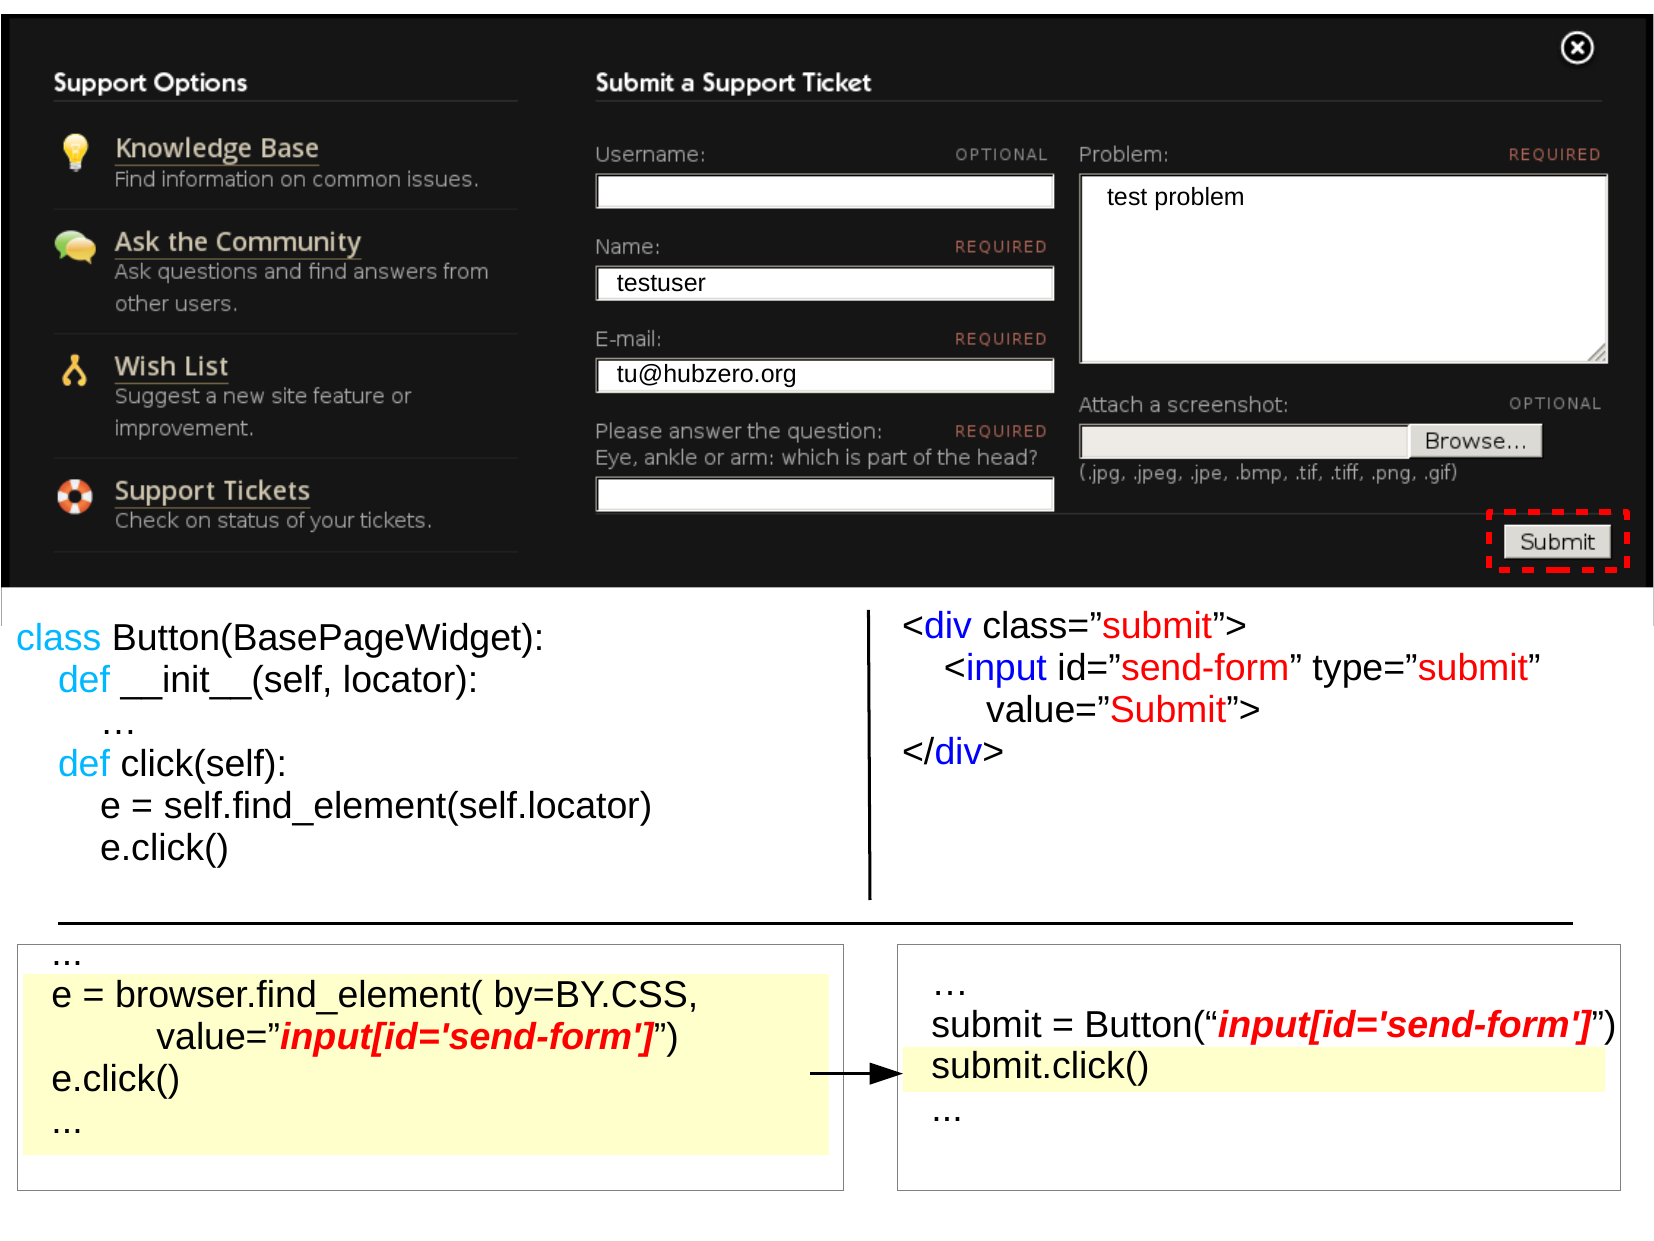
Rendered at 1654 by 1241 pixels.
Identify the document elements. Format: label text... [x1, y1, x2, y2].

text_box tu@hubzero.org [602, 352, 812, 395]
text_box <div class=”submit”> <input id=”send-form” type=”submit” value=”Submit”> </div> [887, 597, 1555, 781]
text_box [1, 587, 1654, 1212]
text_box testuser [602, 260, 722, 304]
text_box … submit = Button(“input[id='send-form']”) submit.click() ... [916, 953, 1636, 1137]
picture [1, 14, 1654, 587]
text_box test problem [1092, 175, 1261, 218]
text_box ... e = browser.find_element( by=BY.CSS, value=”input[id='send-form']”) e.click() ... [36, 924, 844, 1149]
text_box class Button(BasePageWidget): def __init__(self, locator): … def click(self): e = self.find_element(self.locator) e.click() [1, 609, 668, 876]
